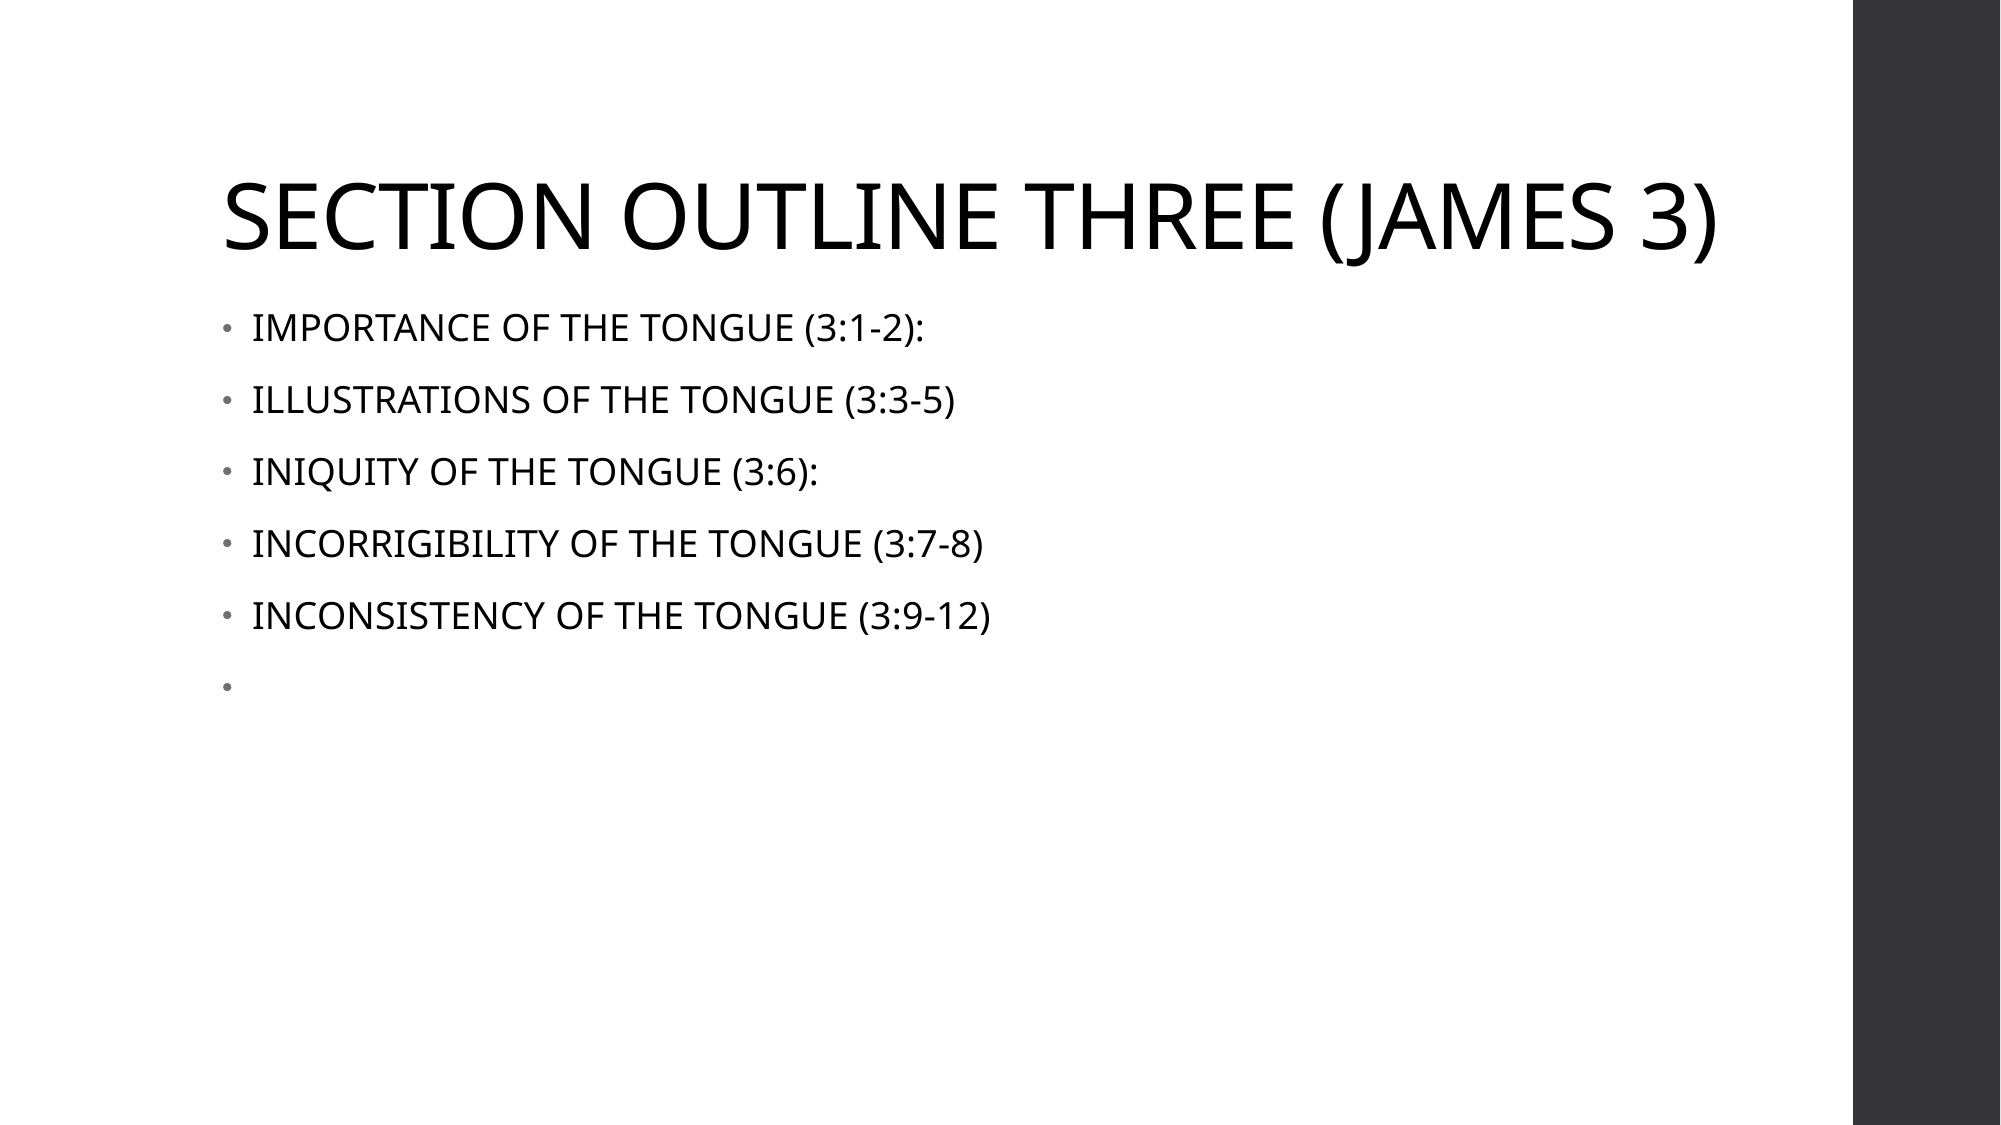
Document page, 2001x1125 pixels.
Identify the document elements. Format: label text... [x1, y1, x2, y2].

title SECTION OUTLINE THREE (JAMES 3) [206, 60, 1797, 278]
list IMPORTANCE OF THE TONGUE (3:1-2): ILLUSTRATIONS OF THE TONGUE (3:3-5) INIQUITY OF THE TONGUE (3:6): INCORRIGIBILITY OF THE TONGUE (3:7-8) INCONSISTENCY OF THE TONGUE (3:9-12) [206, 299, 1617, 1014]
